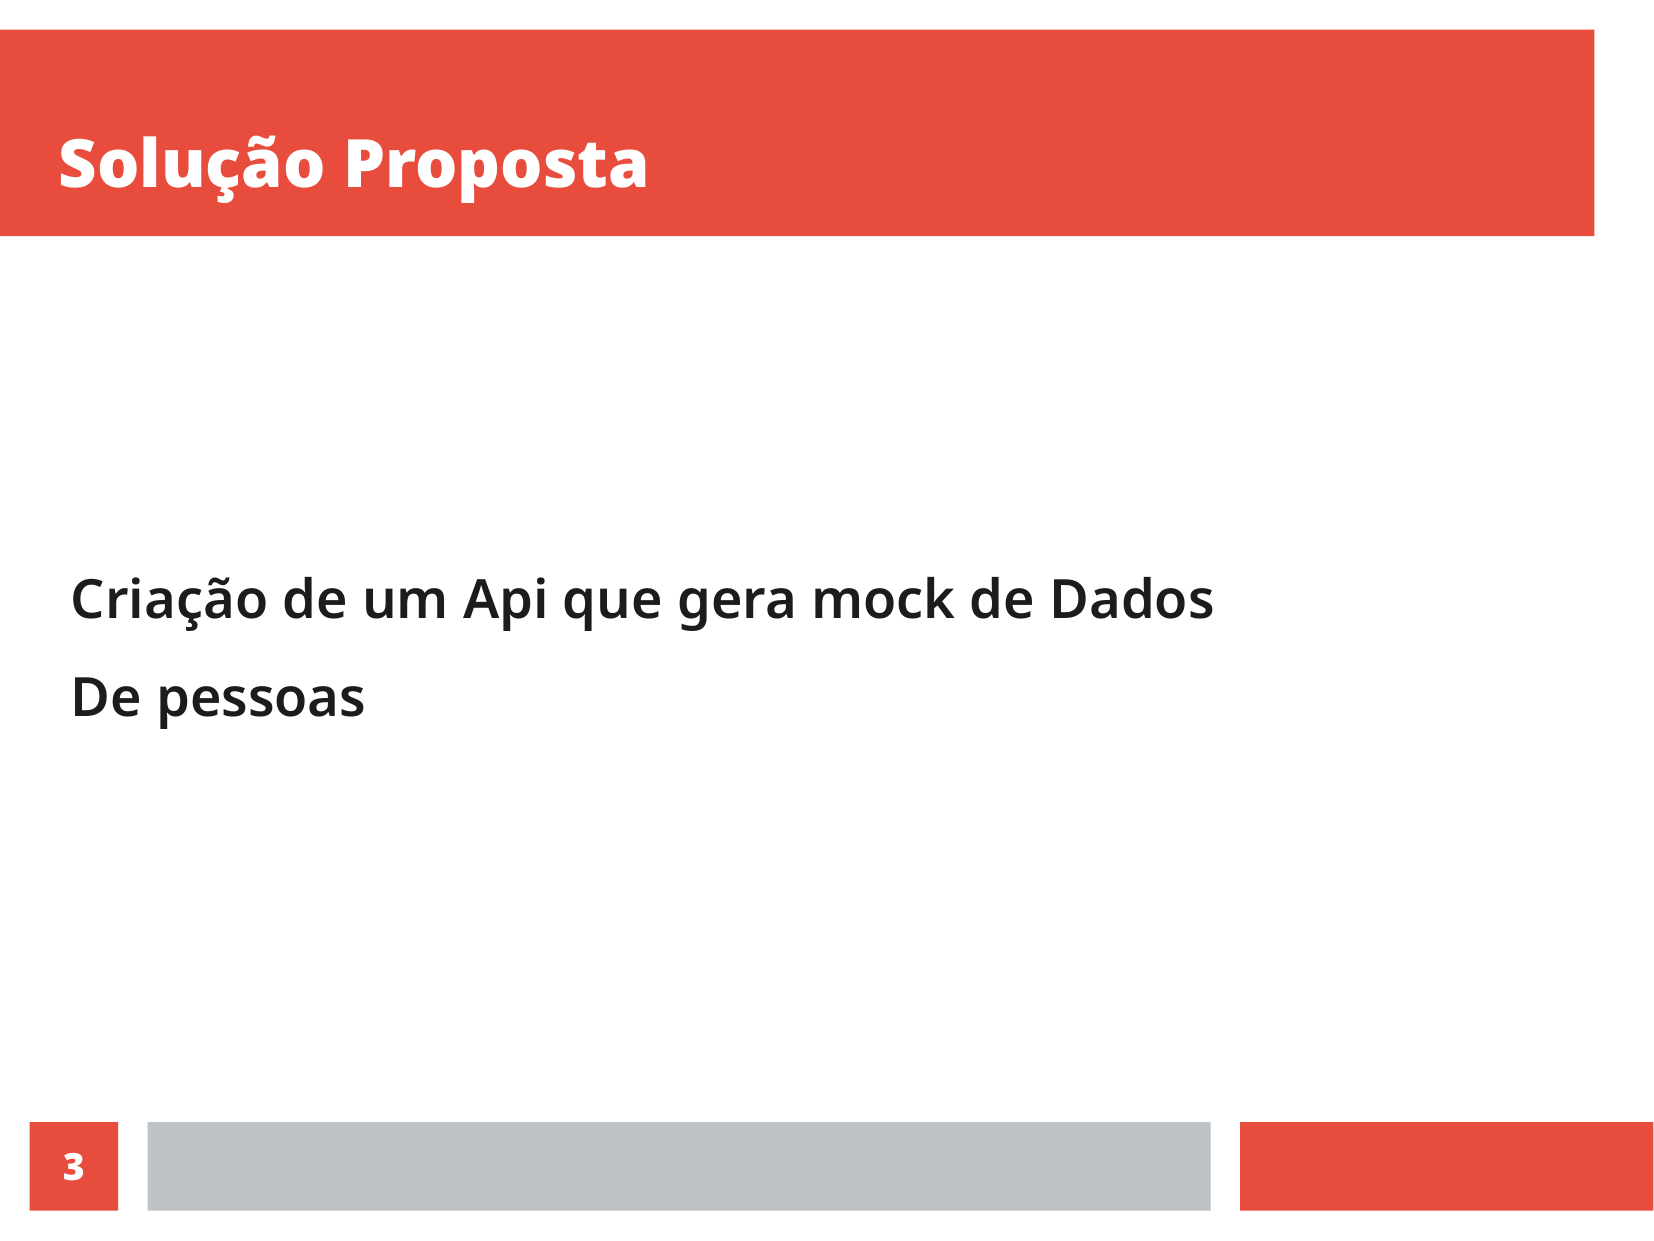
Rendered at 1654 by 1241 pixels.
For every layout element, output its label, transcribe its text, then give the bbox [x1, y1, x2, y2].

title Solução Proposta [59, 59, 1595, 207]
list Criação de um Api que gera mock de Dados De pessoas [70, 561, 1577, 768]
